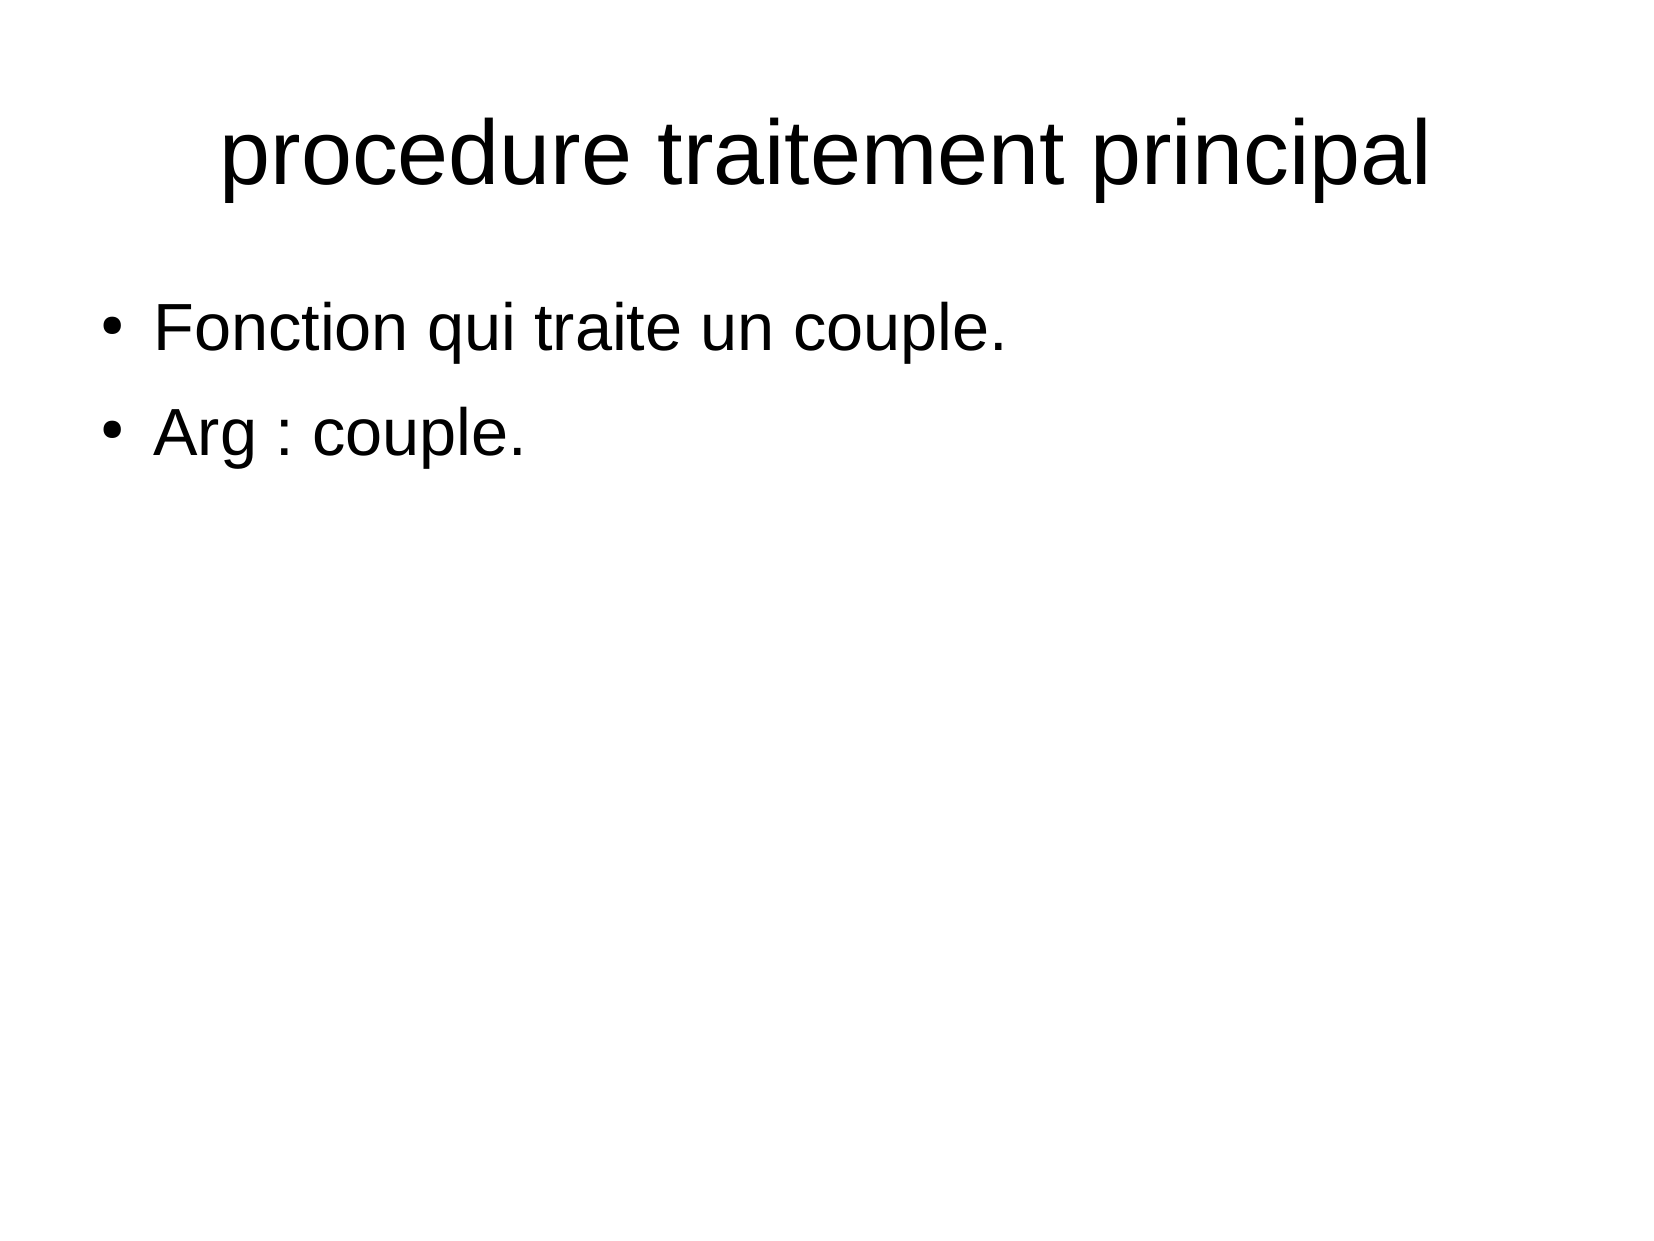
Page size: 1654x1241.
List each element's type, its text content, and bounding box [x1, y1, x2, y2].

list Fonction qui traite un couple. Arg : couple. [82, 290, 1571, 1010]
title procedure traitement principal [82, 49, 1571, 257]
